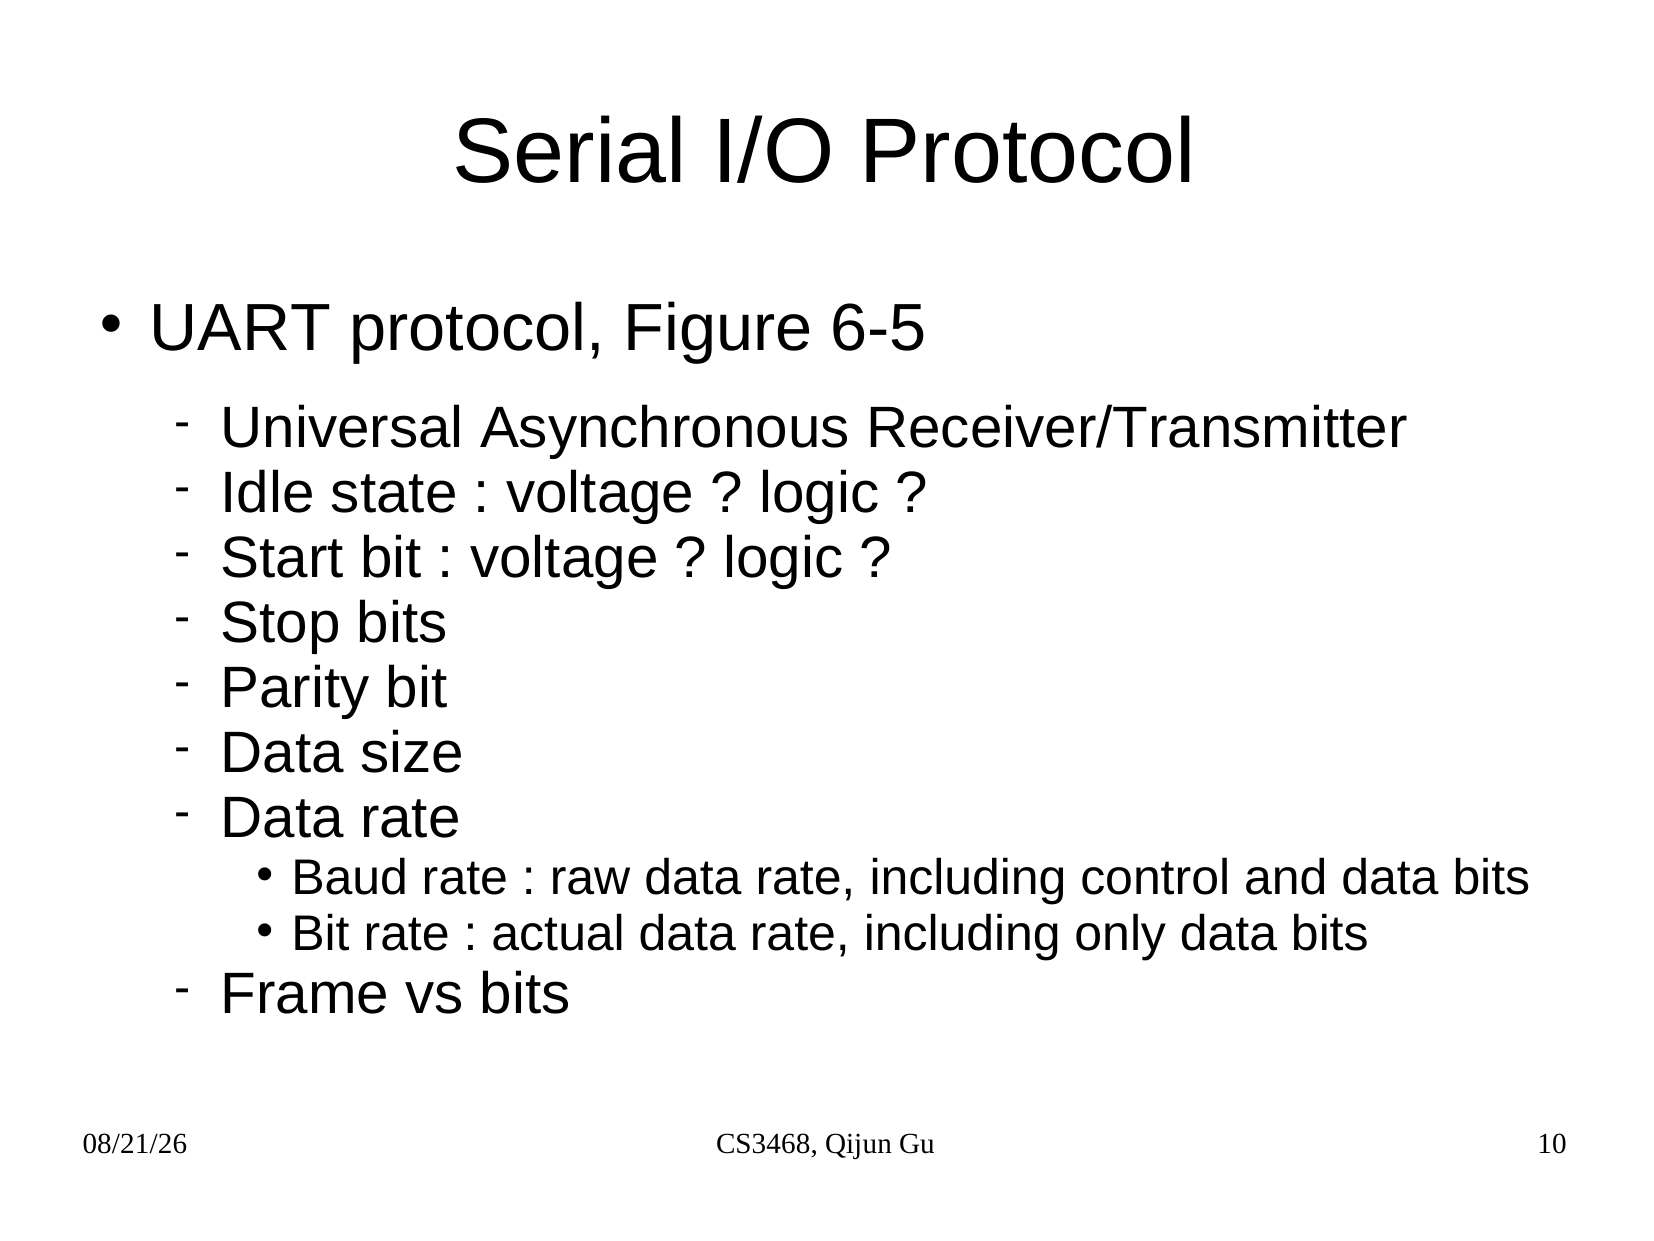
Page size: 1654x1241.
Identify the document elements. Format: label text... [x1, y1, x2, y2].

list UART protocol, Figure 6-5 Universal Asynchronous Receiver/Transmitter Idle state : voltage ? logic ? Start bit : voltage ? logic ? Stop bits Parity bit Data size Data rate Baud rate : raw data rate, including control and data bits Bit rate : actual data rate, including only data bits Frame vs bits [82, 290, 1568, 1105]
title Serial I/O Protocol [82, 56, 1568, 246]
